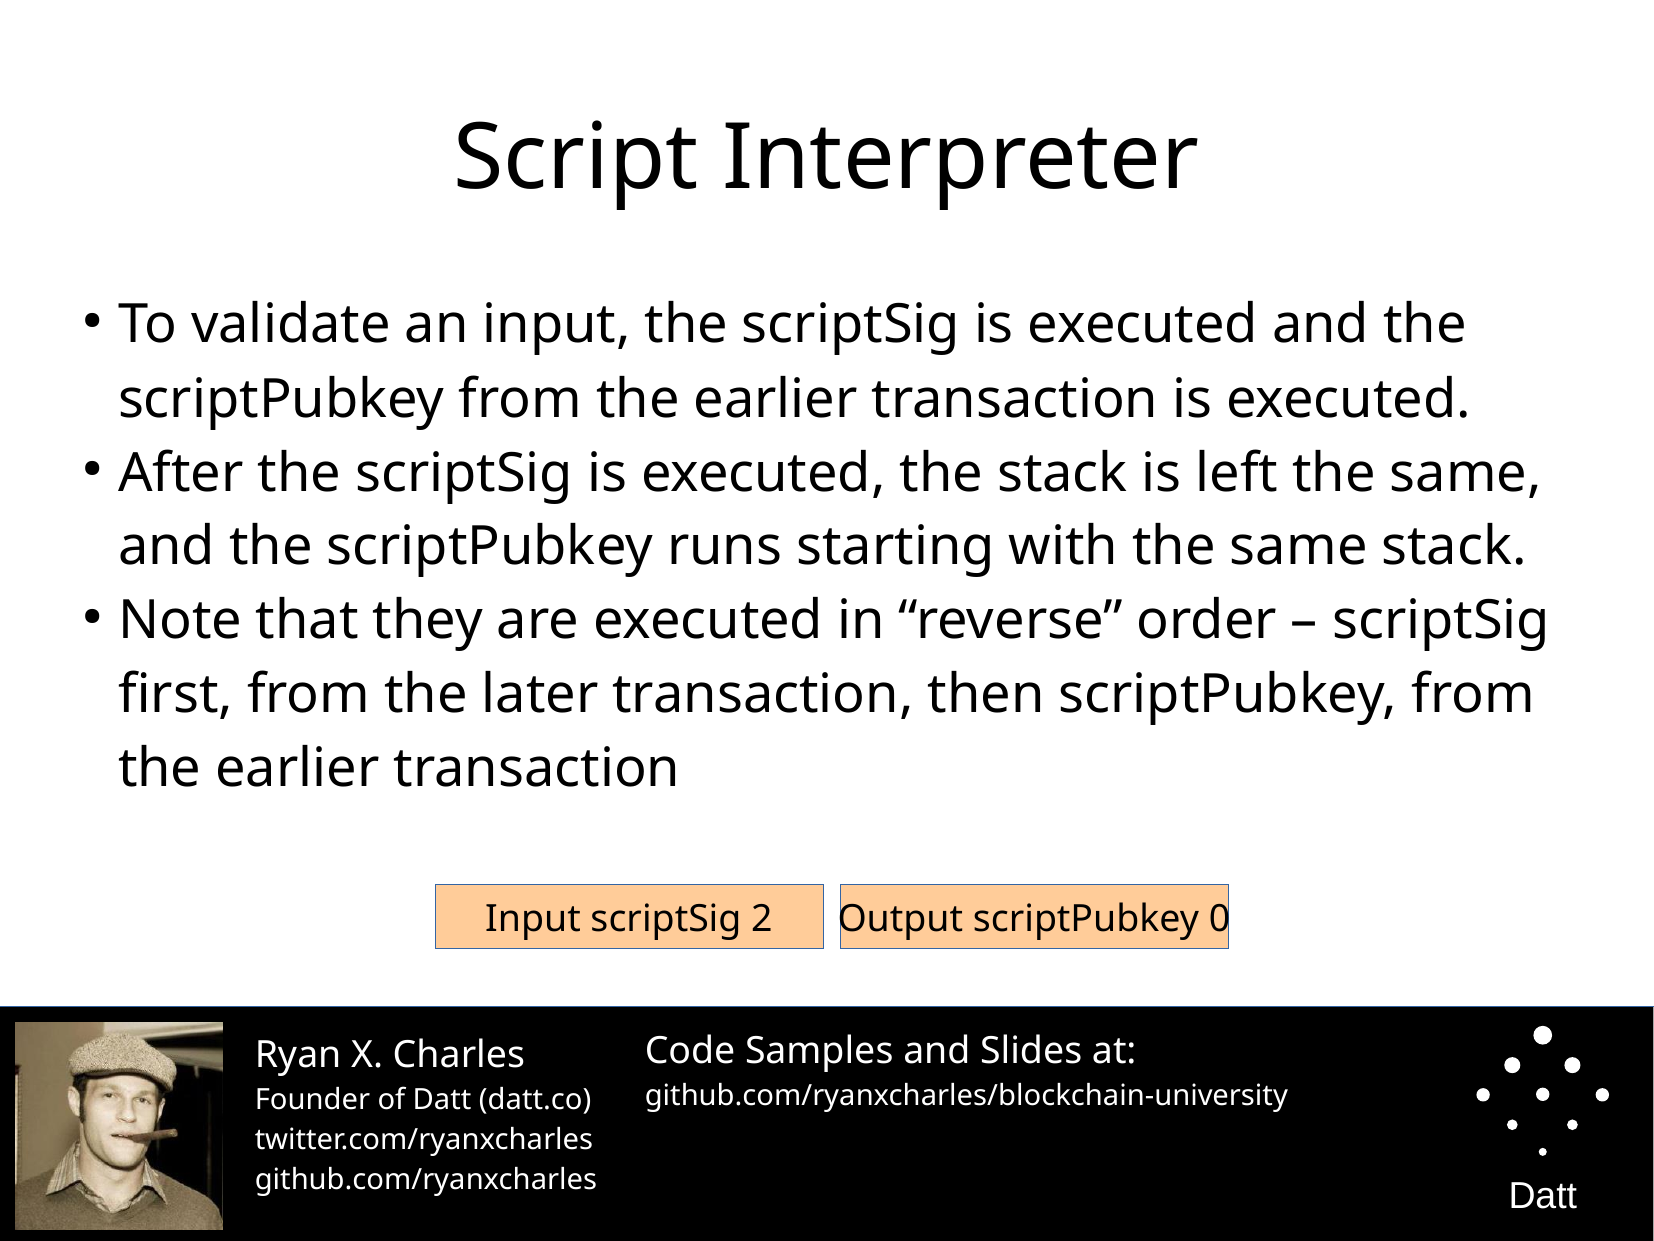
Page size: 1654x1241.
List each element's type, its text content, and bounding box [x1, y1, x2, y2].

title Script Interpreter [82, 49, 1571, 257]
text_box [0, 1006, 1654, 1241]
picture [1475, 1023, 1611, 1159]
picture [15, 1022, 223, 1231]
text_box Datt [1452, 1167, 1633, 1241]
text_box Input scriptSig 2 [435, 884, 824, 949]
text_box Output scriptPubkey 0 [840, 884, 1229, 949]
text_box Ryan X. Charles Founder of Datt (datt.co) twitter.com/ryanxcharles github.com/ryanxcharles [240, 1020, 976, 1241]
subtitle To validate an input, the scriptSig is executed and the scriptPubkey from the earlier transaction is executed. After the scriptSig is executed, the stack is left the same, and the scriptPubkey runs starting with the same stack. Note that they are executed in “reverse” order – scriptSig first, from the later transaction, then scriptPubkey, from the earlier transaction [82, 285, 1571, 1007]
text_box Code Samples and Slides at: github.com/ryanxcharles/blockchain-university [630, 1015, 1403, 1156]
